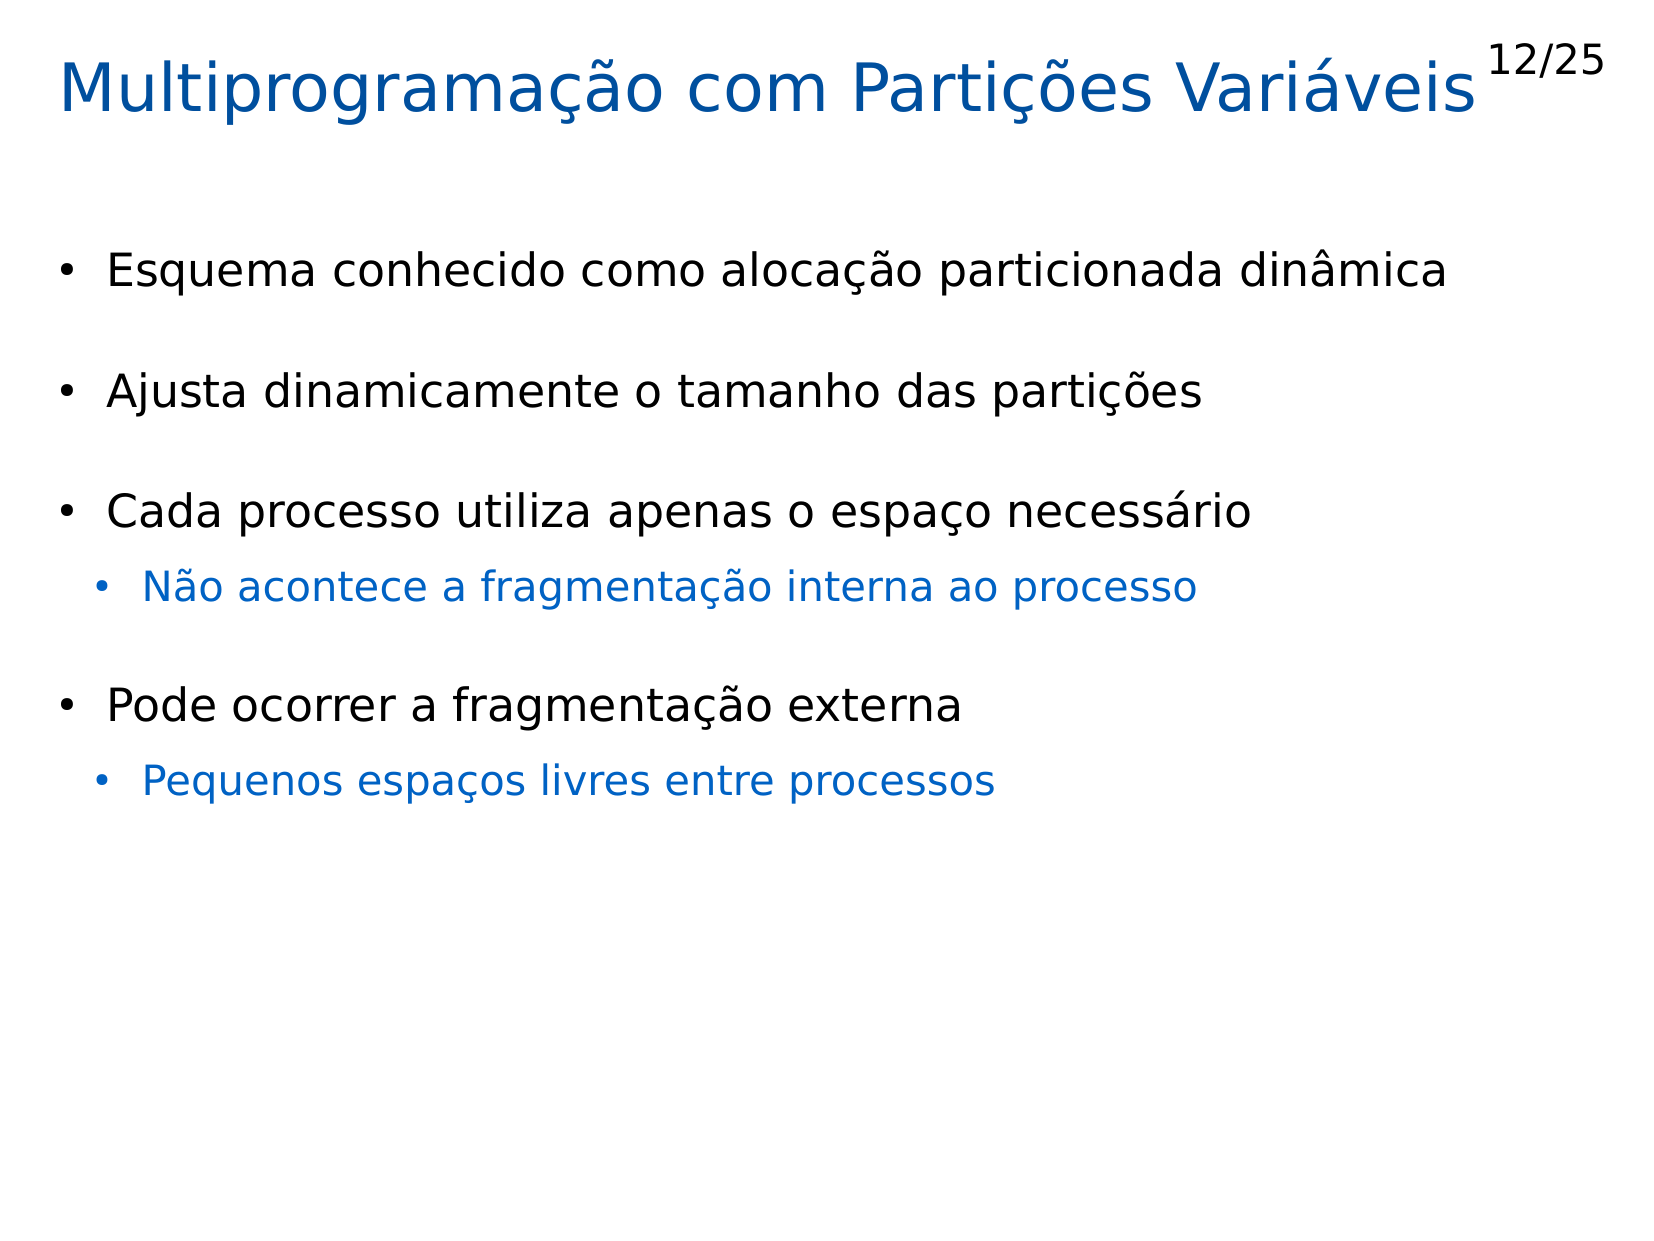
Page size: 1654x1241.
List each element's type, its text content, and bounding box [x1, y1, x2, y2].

list Esquema conhecido como alocação particionada dinâmica Ajusta dinamicamente o tamanho das partições Cada processo utiliza apenas o espaço necessário Não acontece a fragmentação interna ao processo Pode ocorrer a fragmentação externa Pequenos espaços livres entre processos [59, 236, 1595, 1211]
title Multiprogramação com Partições Variáveis [59, 29, 1506, 148]
